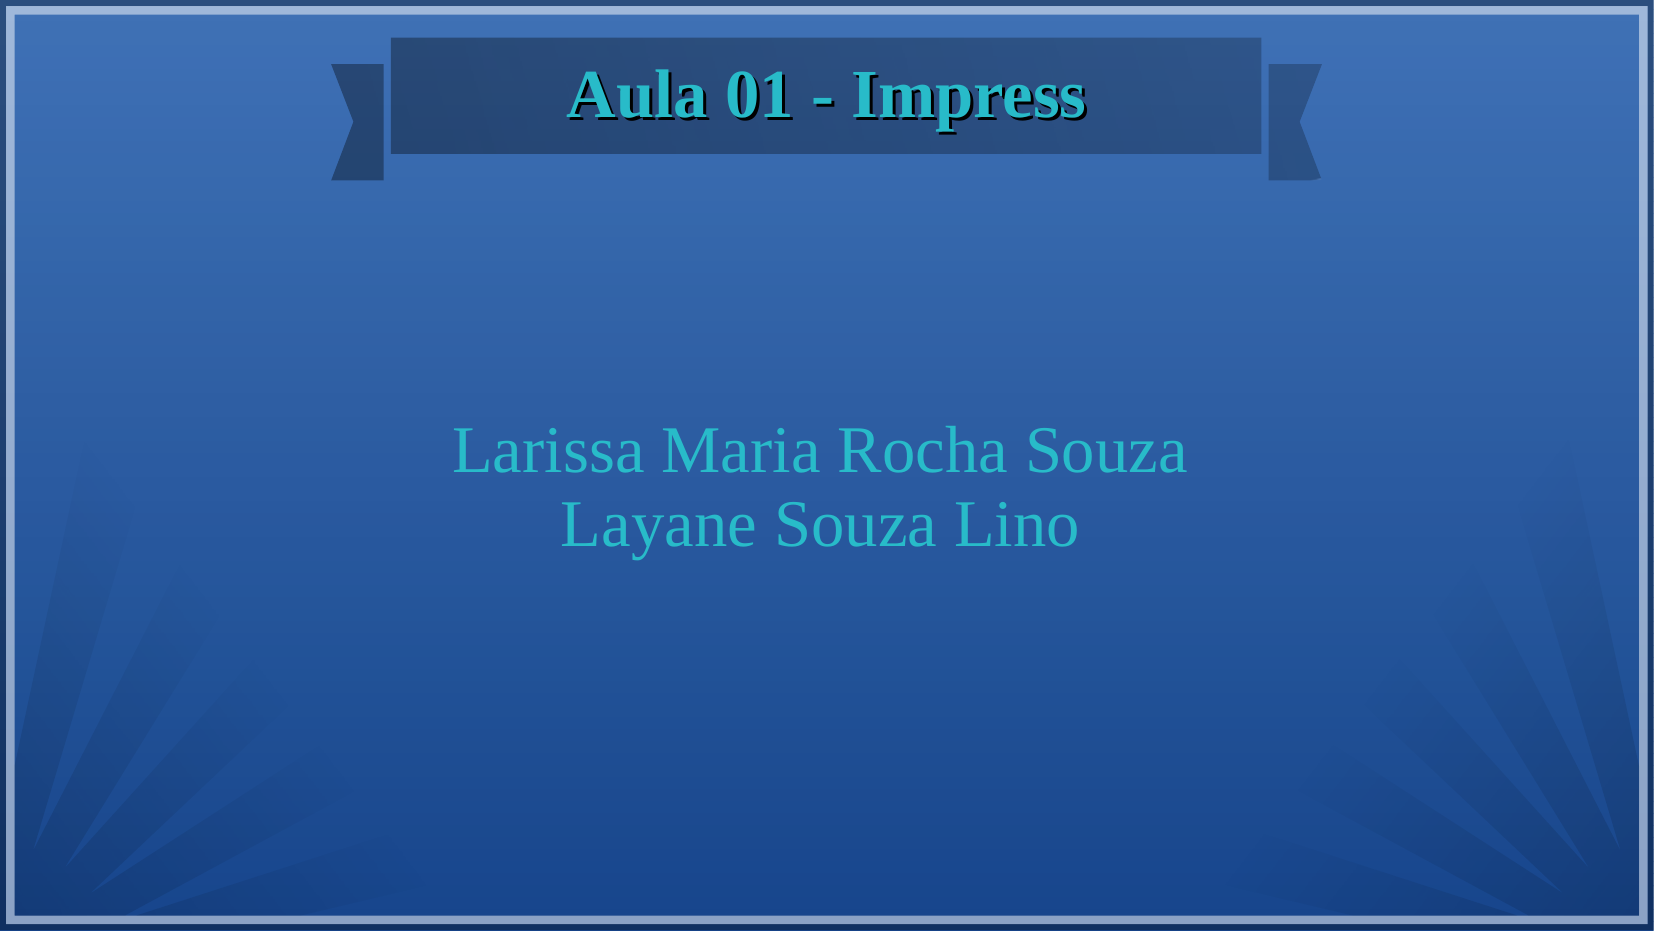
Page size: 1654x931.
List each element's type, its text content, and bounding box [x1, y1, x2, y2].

subtitle Larissa Maria Rocha Souza Layane Souza Lino [76, 217, 1565, 758]
title Aula 01 - Impress [389, 35, 1264, 154]
